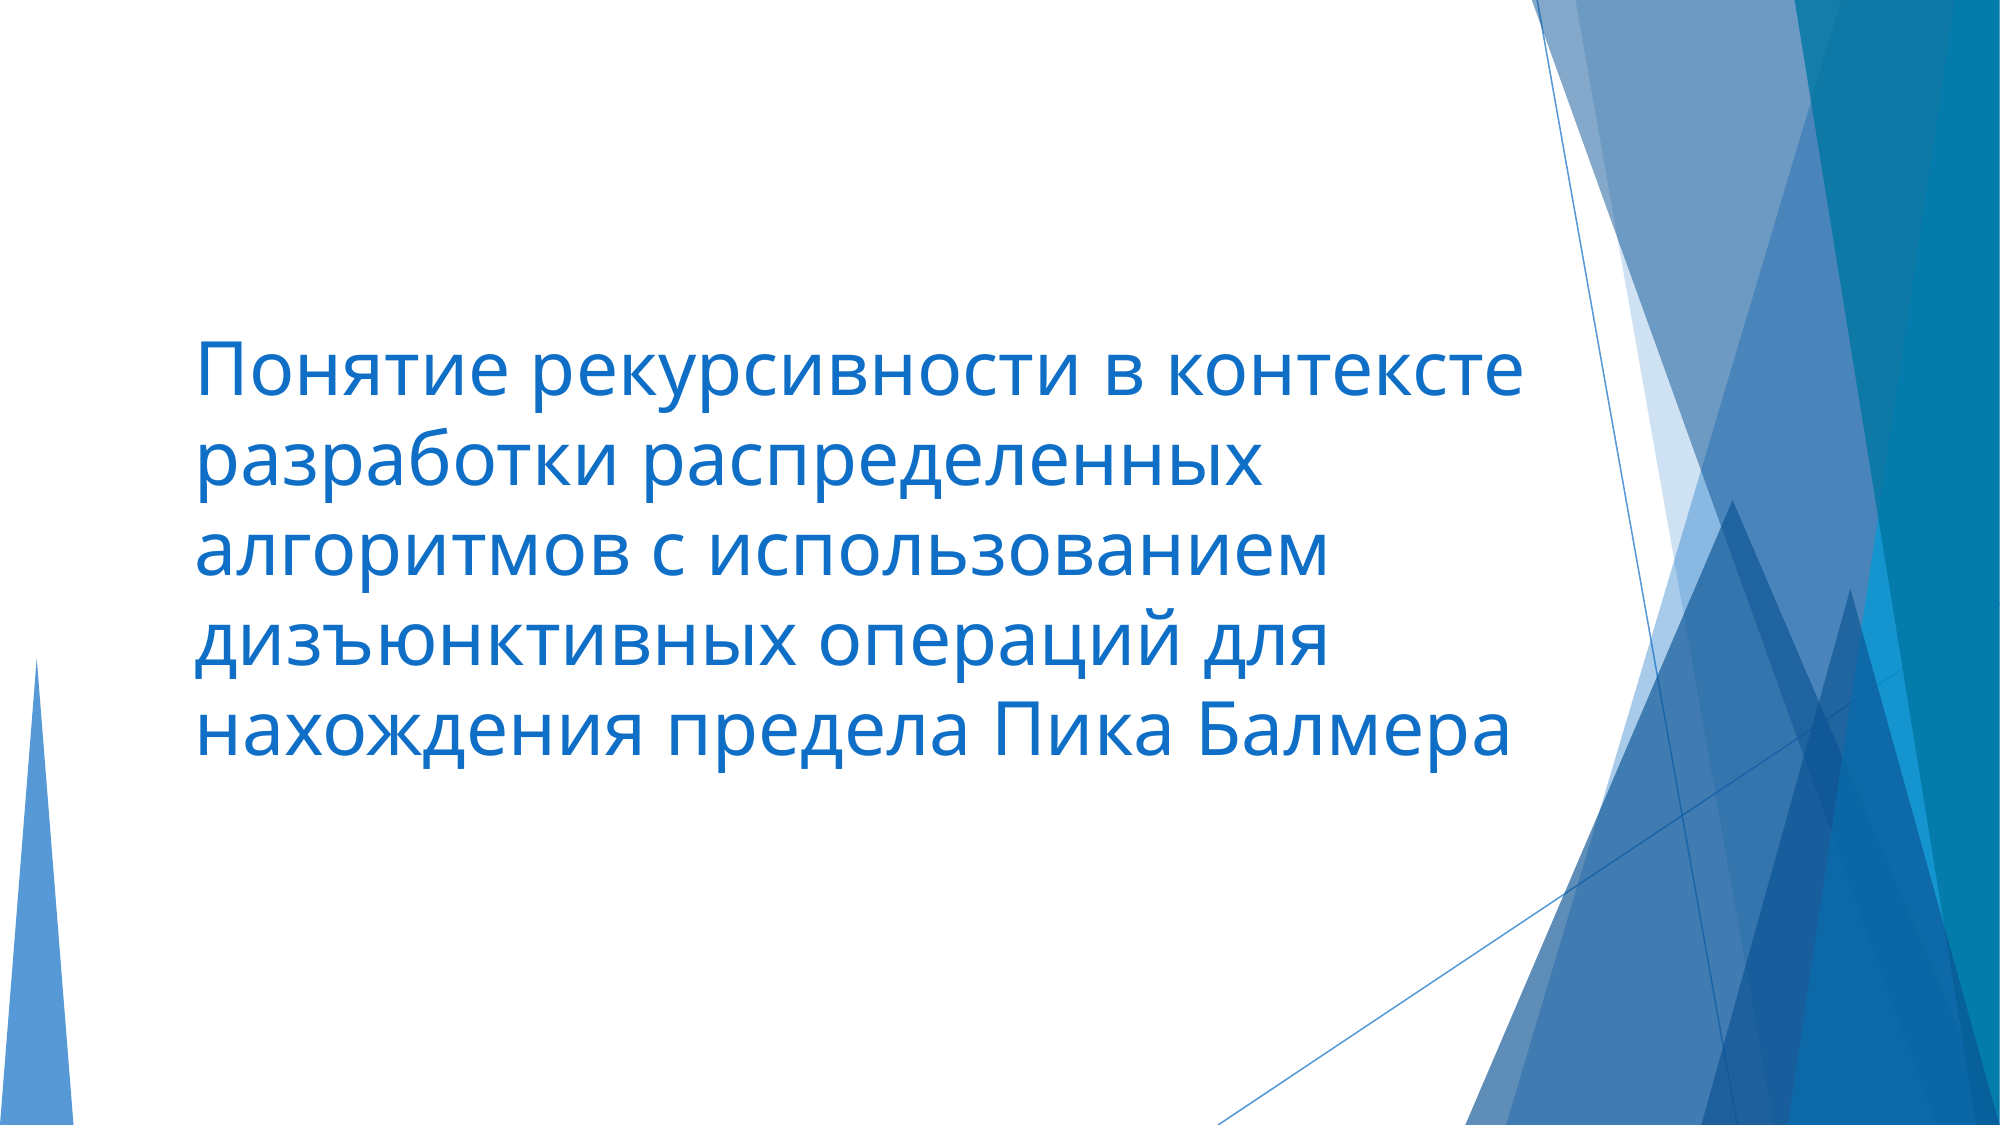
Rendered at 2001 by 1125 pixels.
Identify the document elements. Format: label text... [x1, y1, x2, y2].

title Понятие рекурсивности в контексте разработки распределенных алгоритмов с использованием дизъюнктивных операций для нахождения предела Пика Балмера [179, 312, 1590, 793]
